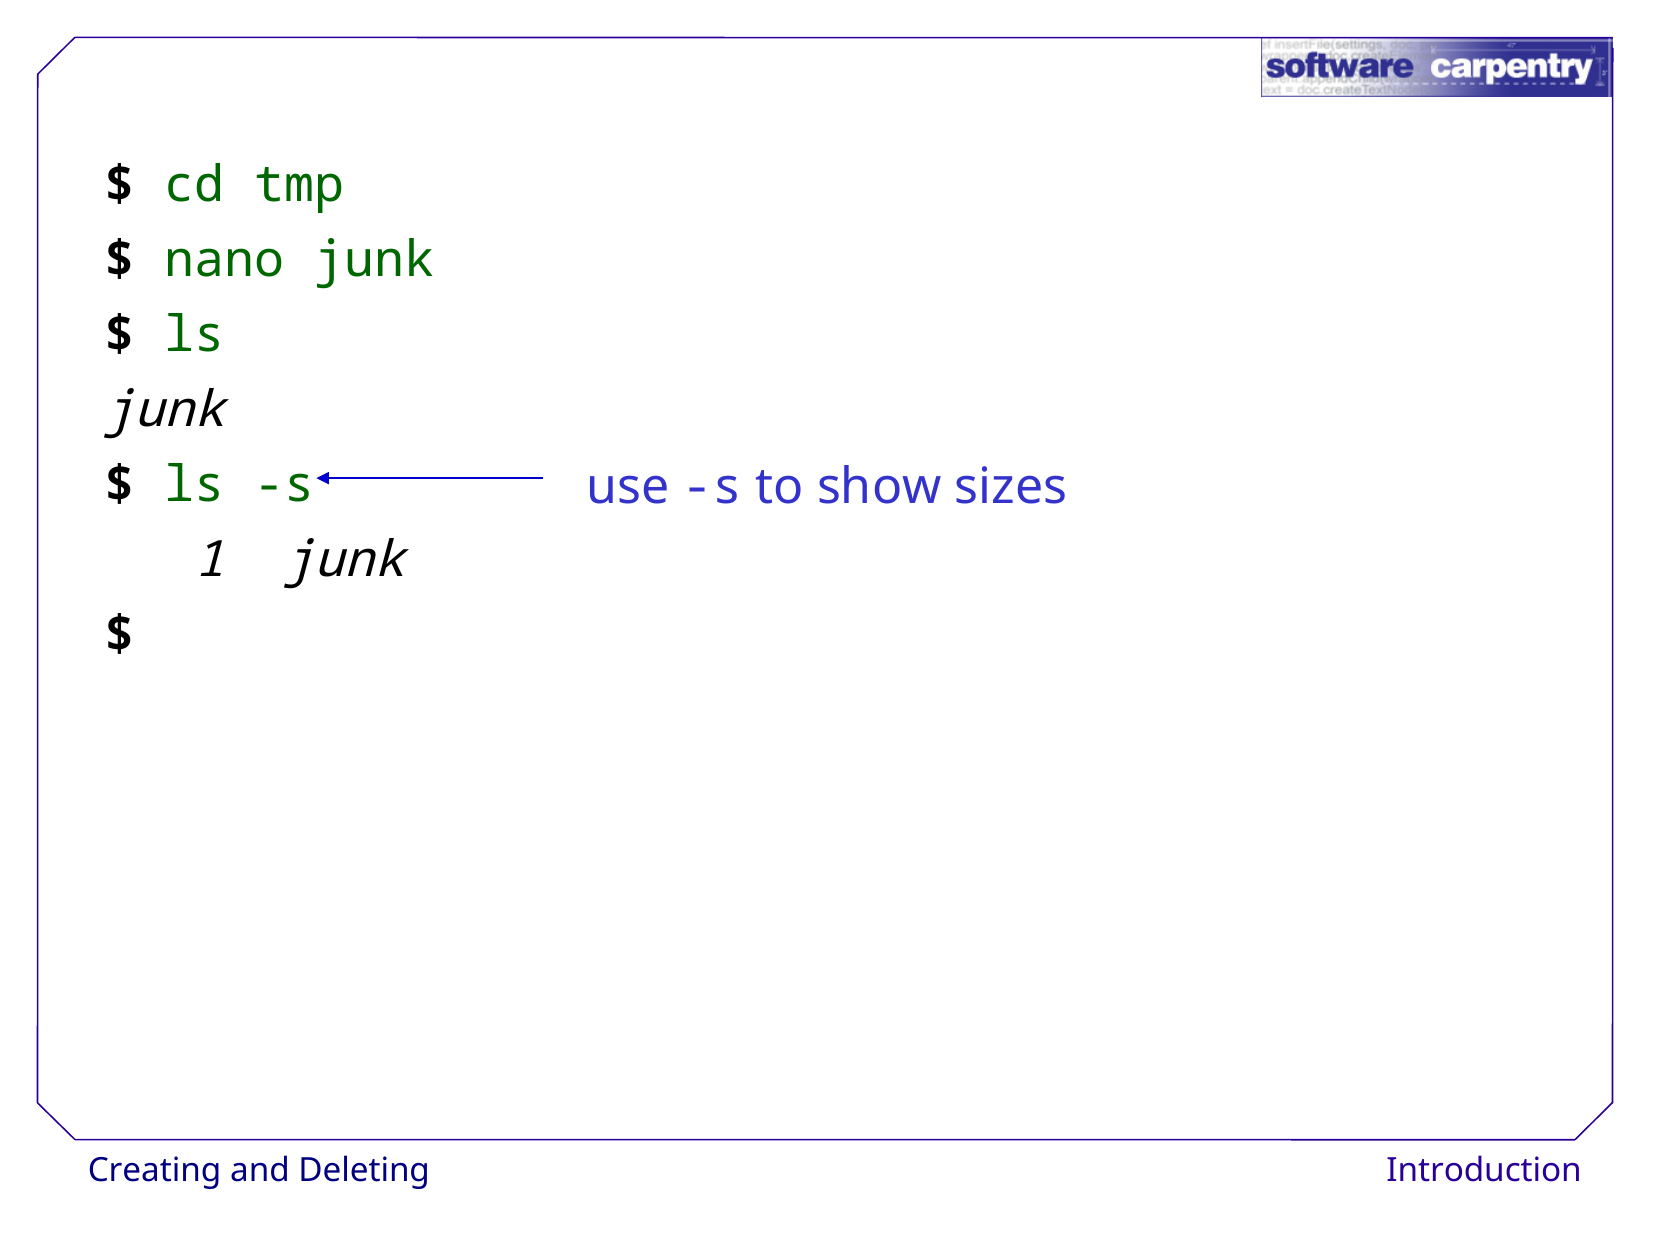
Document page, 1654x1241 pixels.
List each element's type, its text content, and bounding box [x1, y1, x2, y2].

picture [1261, 39, 1613, 97]
text_box $ cd tmp $ nano junk $ ls junk $ ls -s 1 junk $ [89, 128, 1512, 1037]
text_box use -s to show sizes [571, 430, 1272, 620]
